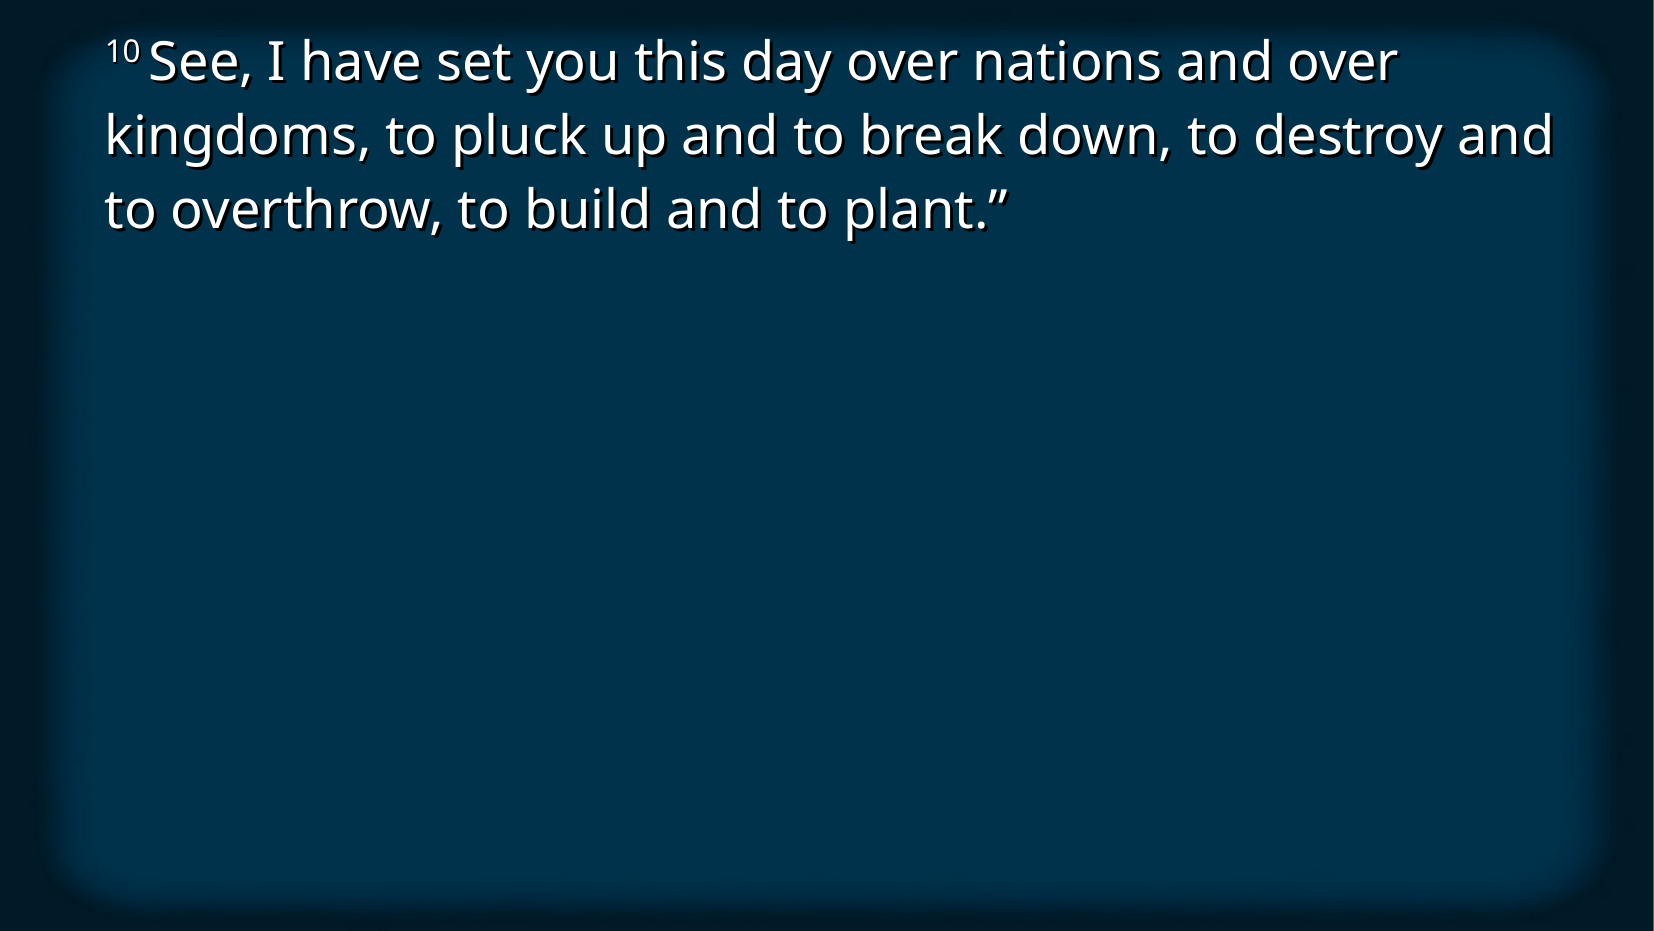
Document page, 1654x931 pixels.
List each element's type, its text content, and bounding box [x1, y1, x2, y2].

picture [0, 0, 1654, 931]
text_box 10 See, I have set you this day over nations and over kingdoms, to pluck up and to break down, to destroy and to overthrow, to build and to plant.” [90, 15, 1576, 246]
